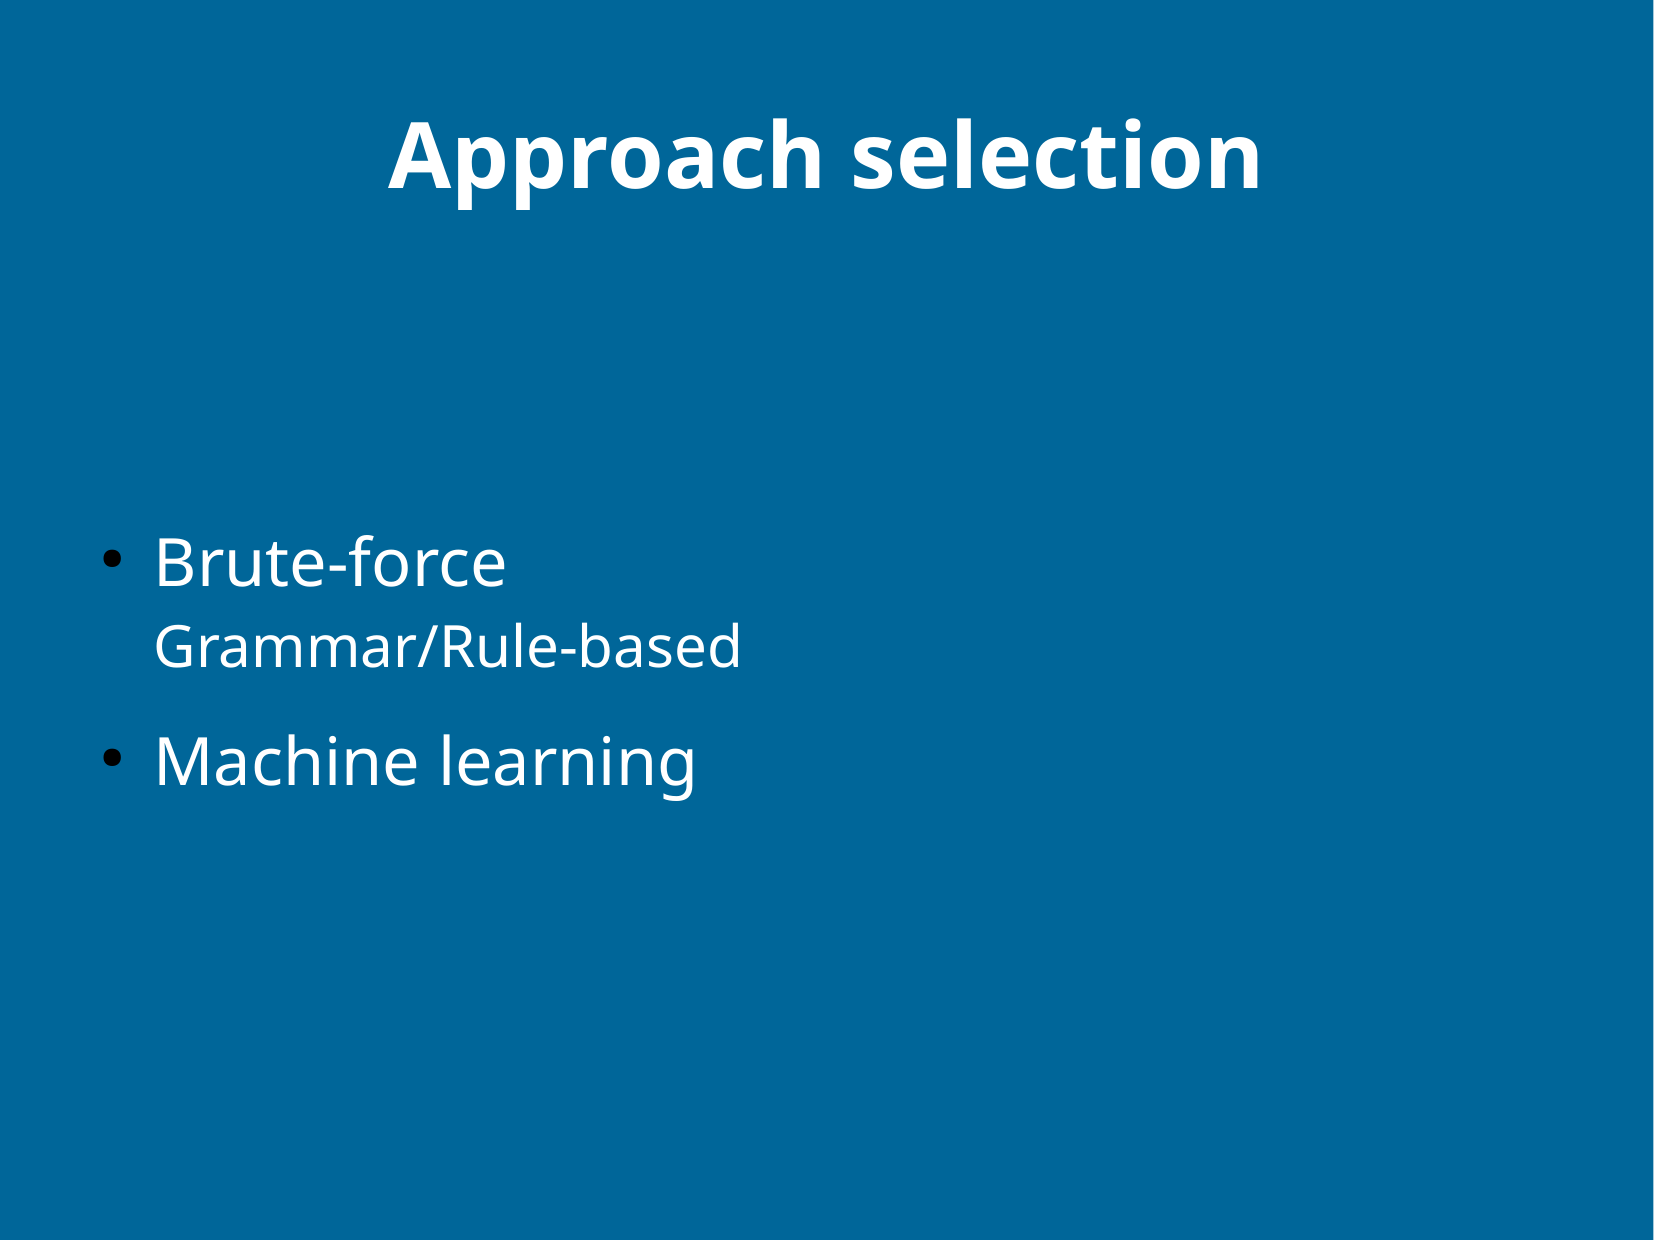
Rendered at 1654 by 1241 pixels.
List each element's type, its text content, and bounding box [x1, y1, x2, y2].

list Brute-force Grammar/Rule-based Machine learning [82, 290, 1571, 1109]
title Approach selection [82, 49, 1571, 257]
